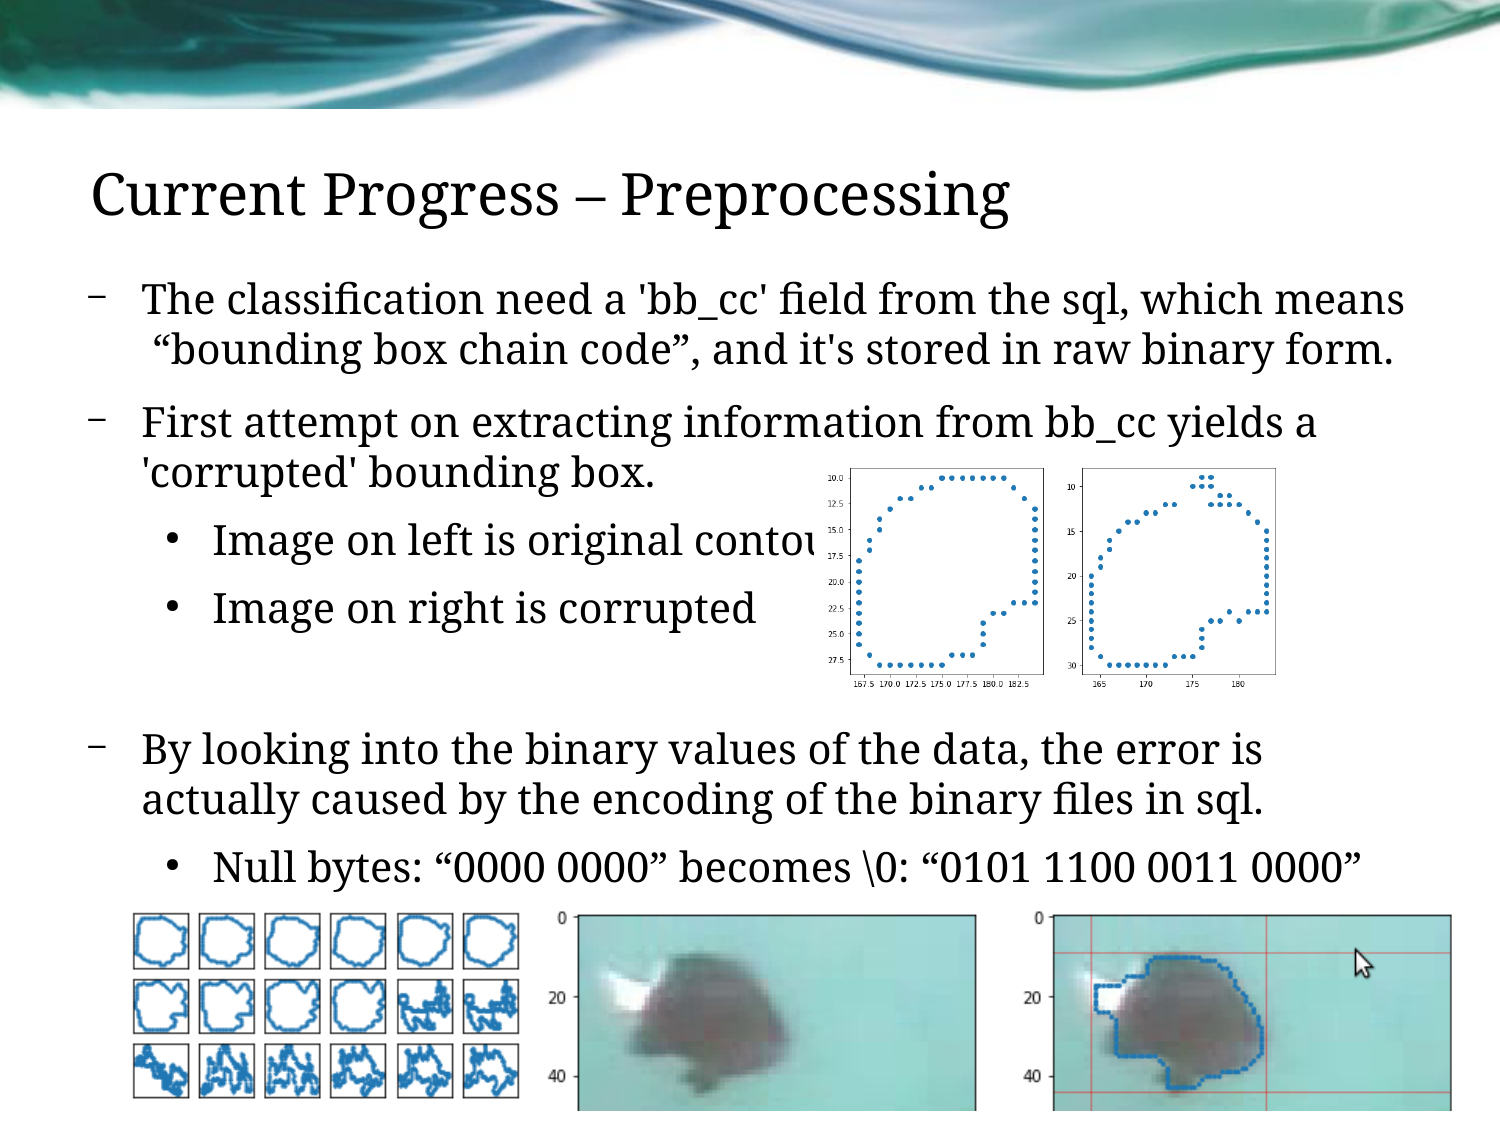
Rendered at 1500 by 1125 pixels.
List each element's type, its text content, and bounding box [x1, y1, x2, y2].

list The classification need a 'bb_cc' field from the sql, which means “bounding box chain code”, and it's stored in raw binary form. First attempt on extracting information from bb_cc yields a 'corrupted' bounding box. Image on left is original contour Image on right is corrupted By looking into the binary values of the data, the error is actually caused by the encoding of the binary files in sql. Null bytes: “0000 0000” becomes \0: “0101 1100 0011 0000” [0, 180, 1430, 886]
picture [814, 456, 1288, 697]
picture [124, 907, 524, 1105]
title Current Progress – Preprocessing [75, 149, 1425, 180]
picture [1, 0, 1500, 109]
picture [531, 893, 1477, 1111]
